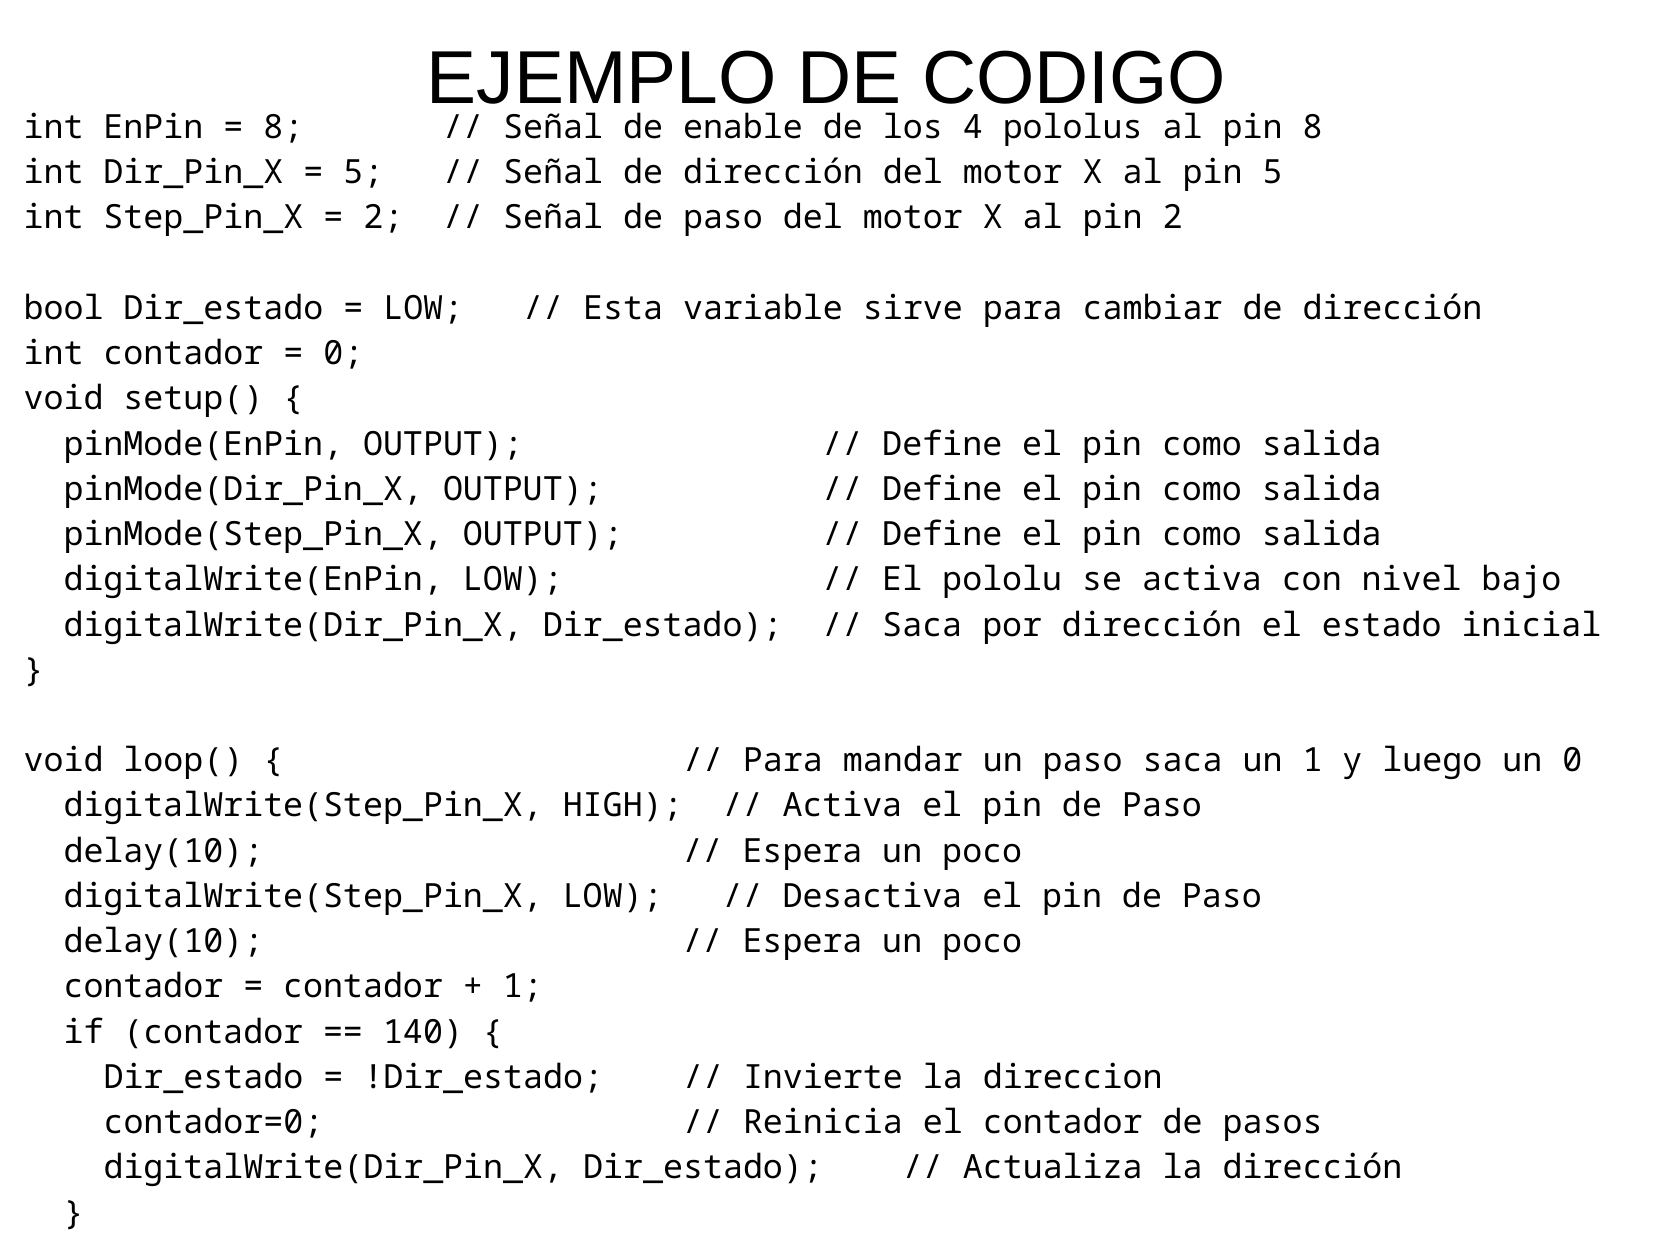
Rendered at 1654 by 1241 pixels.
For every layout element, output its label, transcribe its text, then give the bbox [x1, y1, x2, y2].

title EJEMPLO DE CODIGO [82, 25, 1571, 130]
text_box int EnPin = 8; // Señal de enable de los 4 pololus al pin 8 int Dir_Pin_X = 5; // Señal de dirección del motor X al pin 5 int Step_Pin_X = 2; // Señal de paso del motor X al pin 2 bool Dir_estado = LOW; // Esta variable sirve para cambiar de dirección int contador = 0; void setup() { pinMode(EnPin, OUTPUT); // Define el pin como salida pinMode(Dir_Pin_X, OUTPUT); // Define el pin como salida pinMode(Step_Pin_X, OUTPUT); // Define el pin como salida digitalWrite(EnPin, LOW); // El pololu se activa con nivel bajo digitalWrite(Dir_Pin_X, Dir_estado); // Saca por dirección el estado inicial } void loop() { // Para mandar un paso saca un 1 y luego un 0 digitalWrite(Step_Pin_X, HIGH); // Activa el pin de Paso delay(10); // Espera un poco digitalWrite(Step_Pin_X, LOW); // Desactiva el pin de Paso delay(10); // Espera un poco contador = contador + 1; if (contador == 140) { Dir_estado = !Dir_estado; // Invierte la direccion contador=0; // Reinicia el contador de pasos digitalWrite(Dir_Pin_X, Dir_estado); // Actualiza la dirección } } [23, 165, 1642, 1217]
